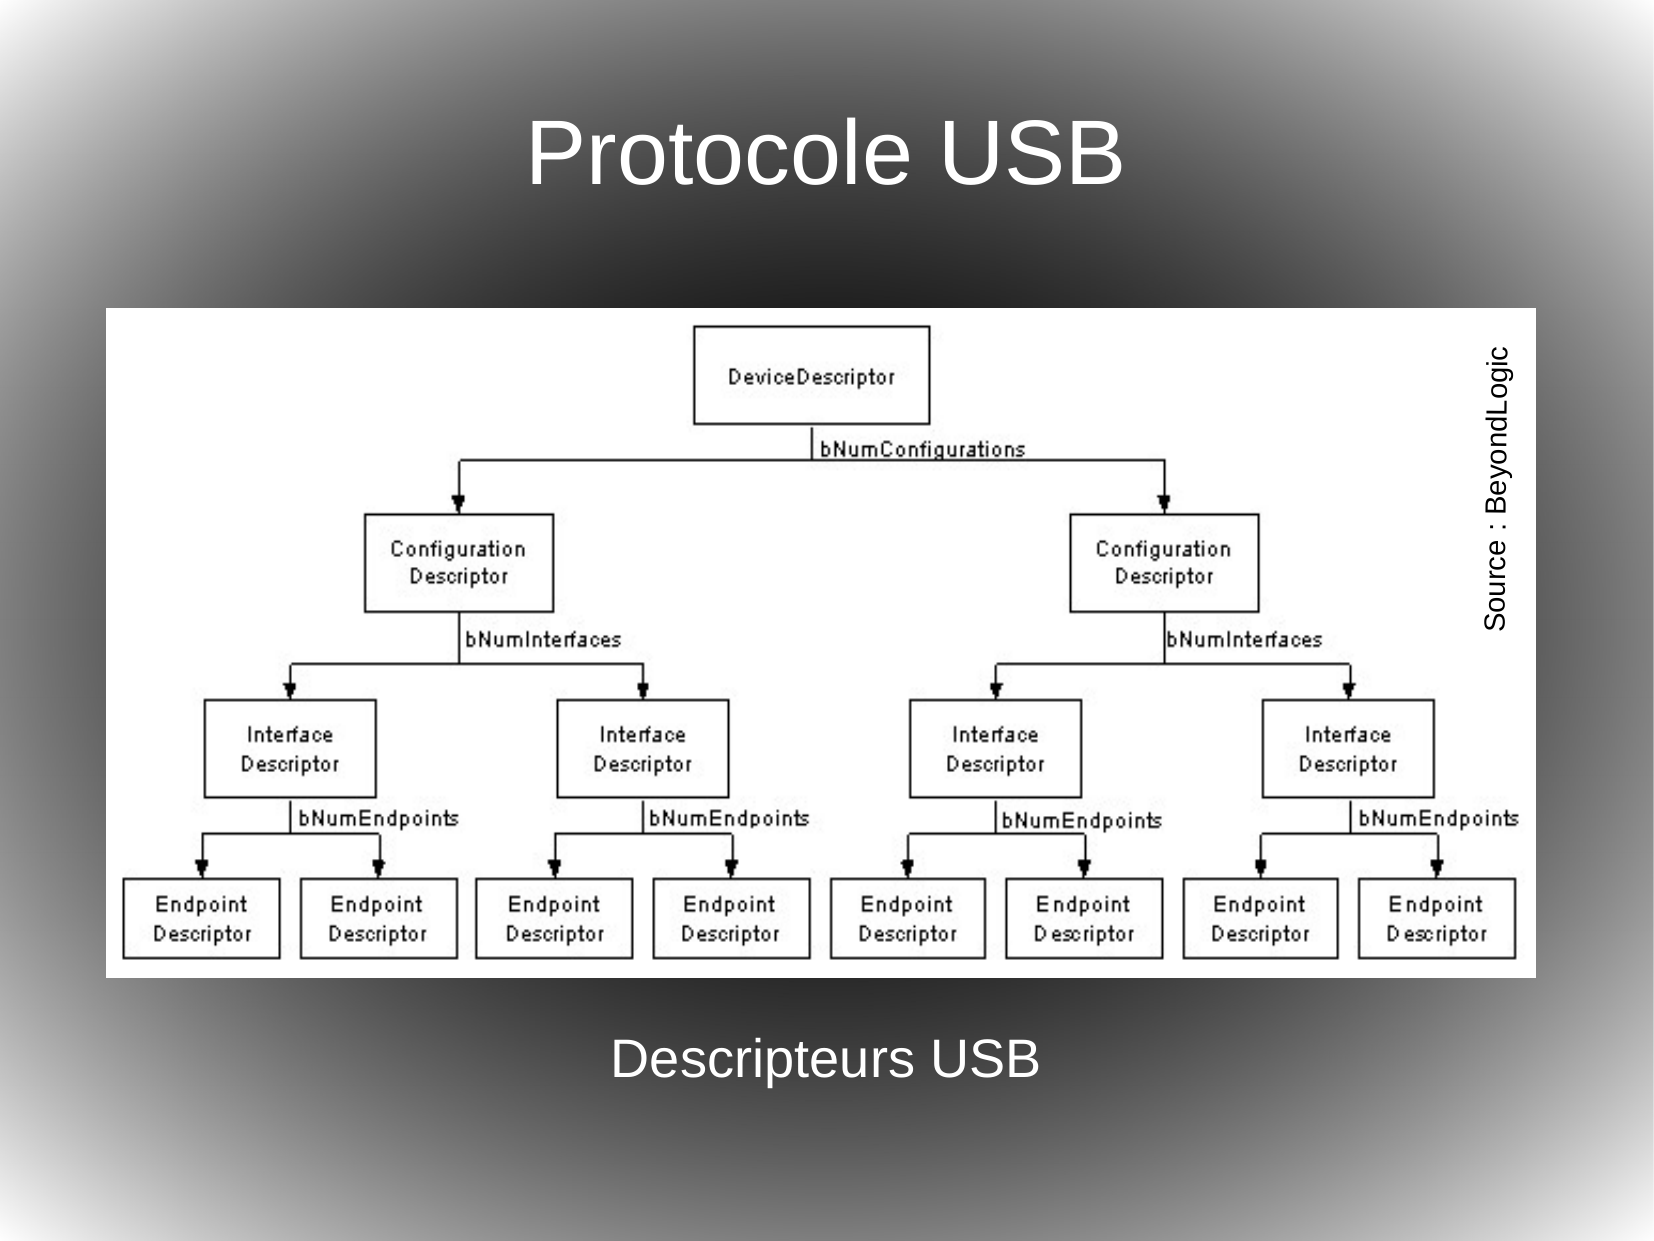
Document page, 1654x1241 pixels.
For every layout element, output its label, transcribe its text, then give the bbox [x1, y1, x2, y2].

picture [0, 0, 1654, 1241]
text_box Descripteurs USB [596, 1020, 1058, 1096]
text_box Source : BeyondLogic [1470, 330, 1522, 648]
title Protocole USB [82, 49, 1571, 257]
